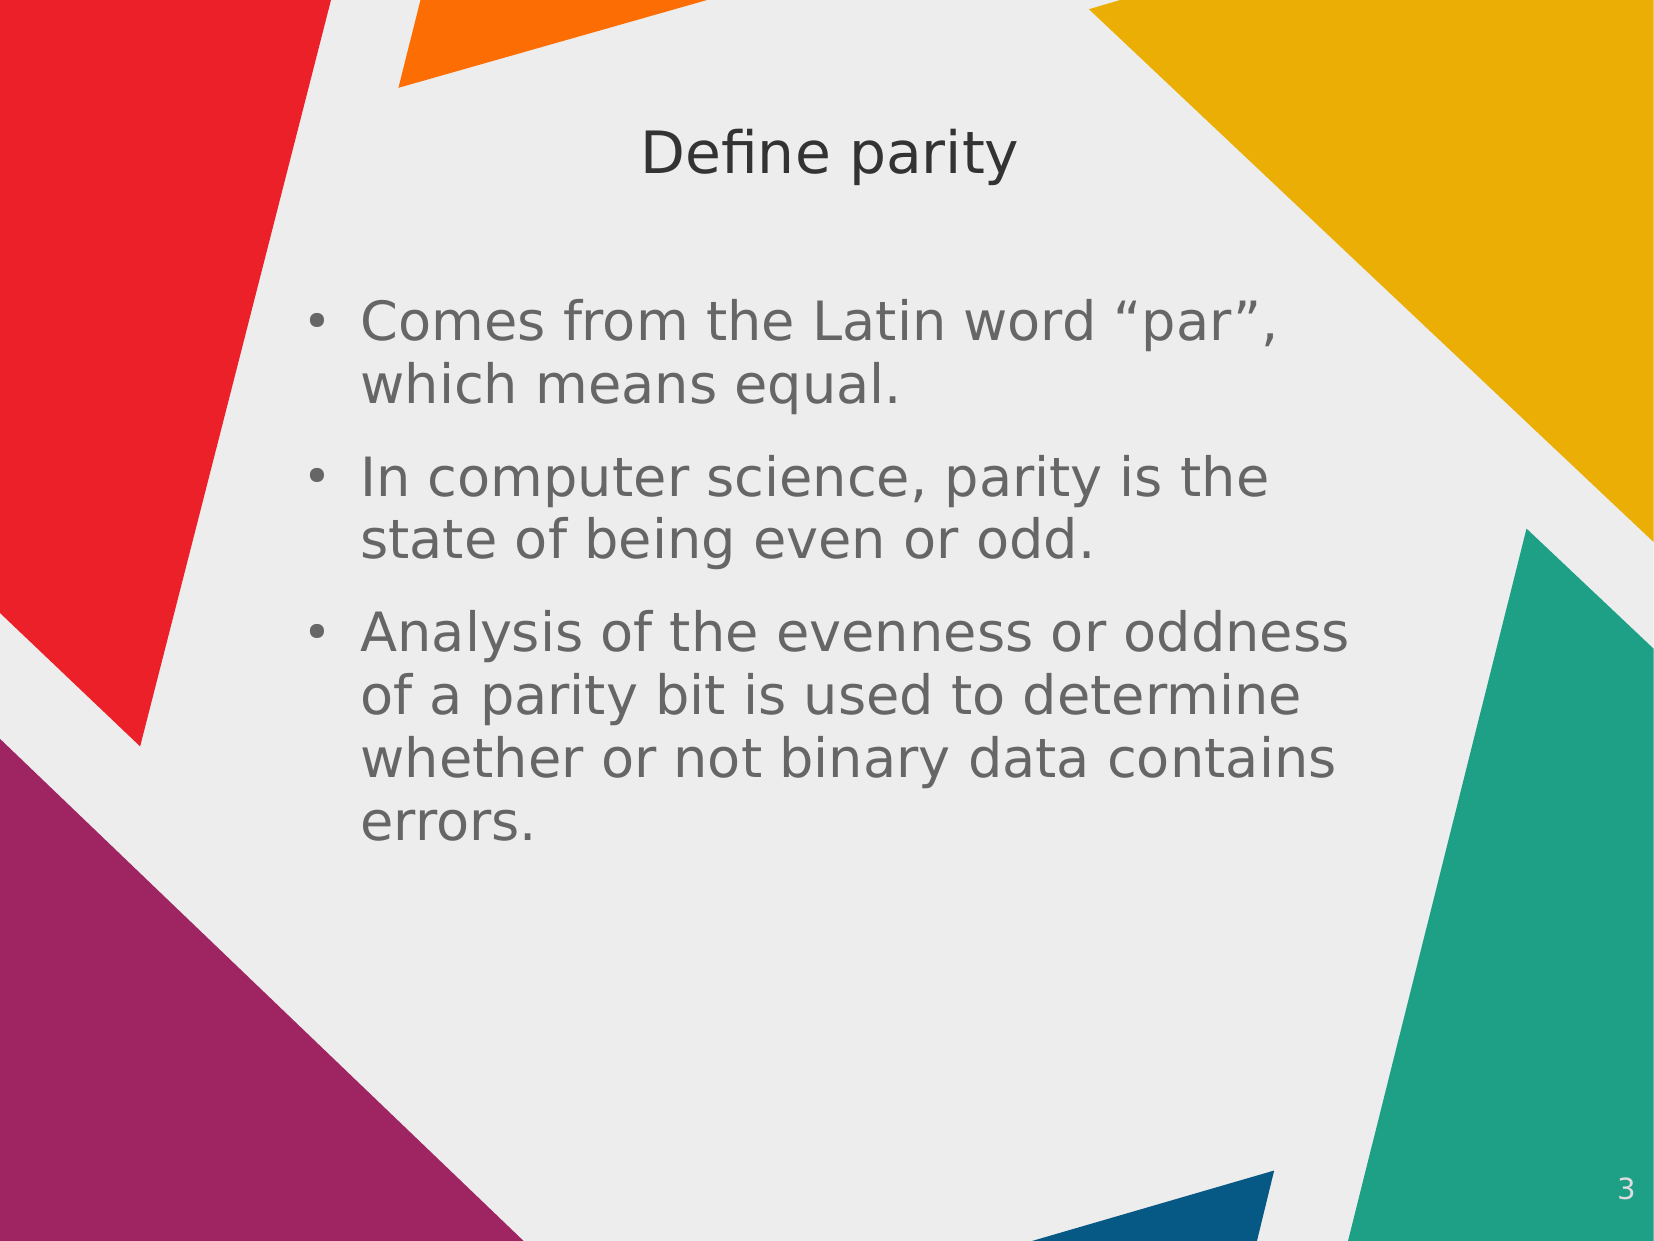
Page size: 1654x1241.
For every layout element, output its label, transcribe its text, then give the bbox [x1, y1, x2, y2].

list Comes from the Latin word “par”, which means equal. In computer science, parity is the state of being even or odd. Analysis of the evenness or oddness of a parity bit is used to determine whether or not binary data contains errors. [289, 290, 1372, 1090]
title Define parity [289, 49, 1372, 257]
